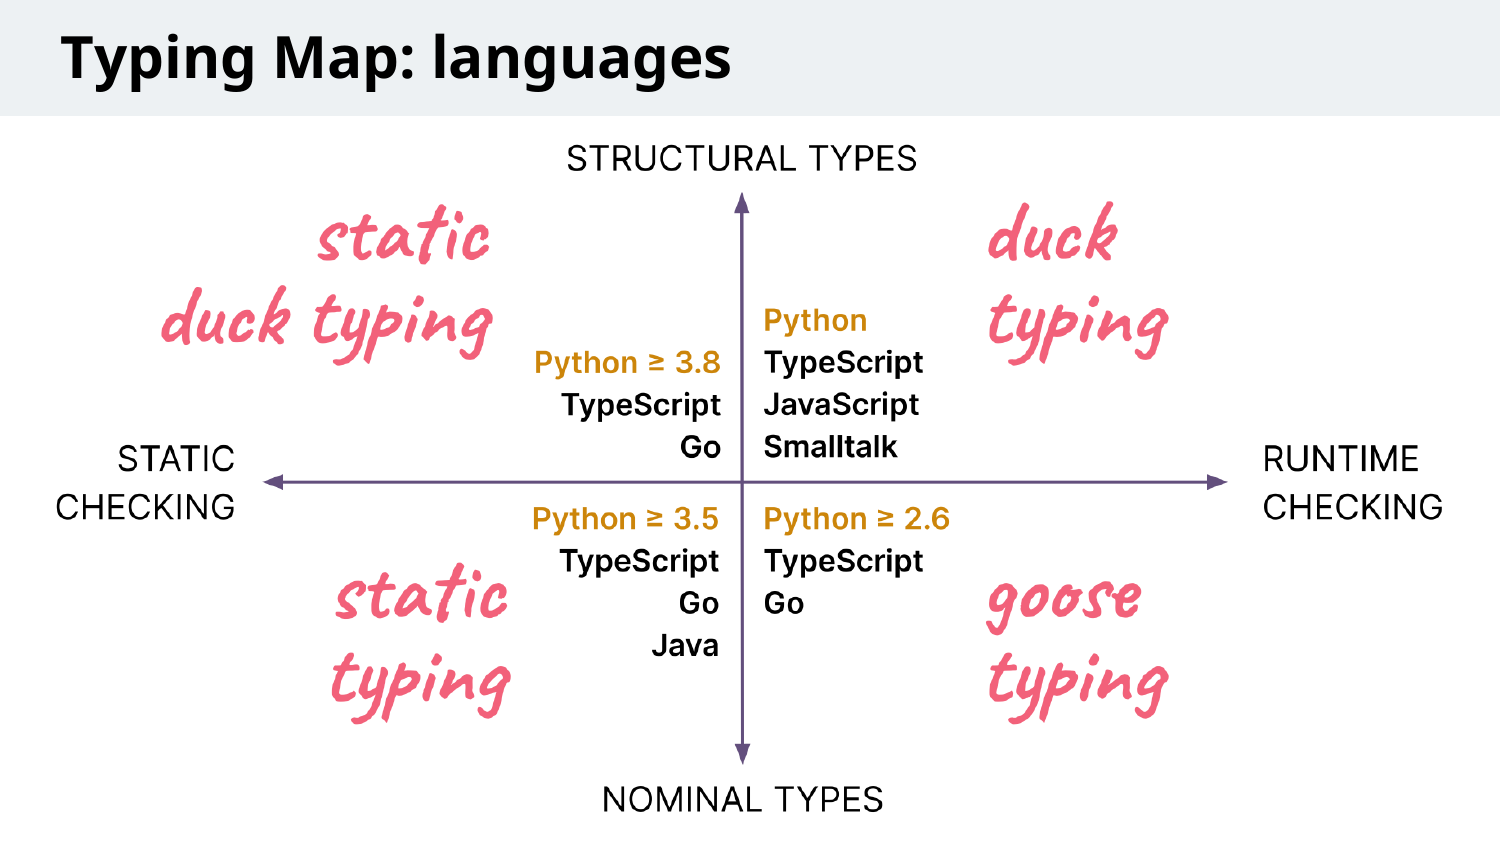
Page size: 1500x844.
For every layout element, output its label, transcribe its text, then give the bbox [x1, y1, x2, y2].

text_box Typing Map: languages [60, 16, 826, 134]
text_box [0, 0, 1500, 844]
picture [49, 134, 1447, 819]
